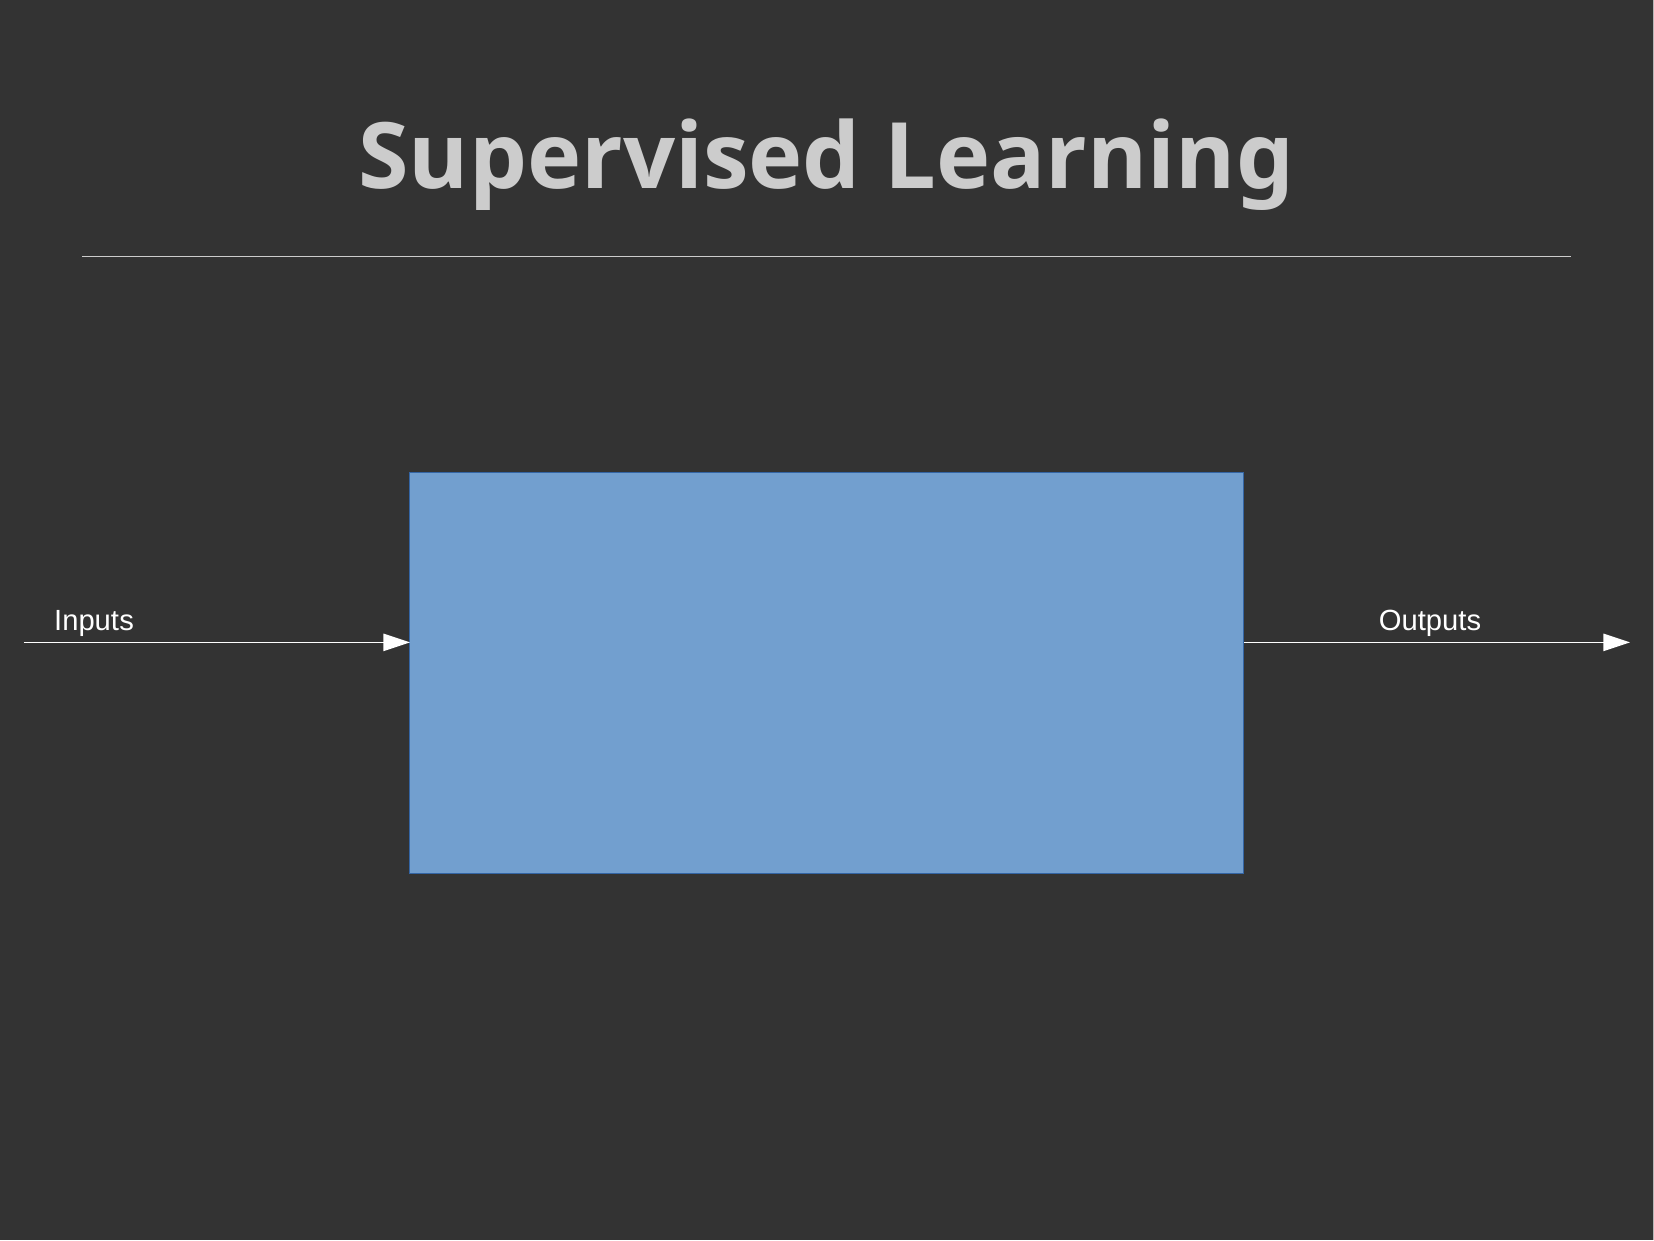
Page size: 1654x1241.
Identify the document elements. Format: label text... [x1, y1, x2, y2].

text_box Outputs [1364, 596, 1538, 659]
text_box Inputs [39, 596, 183, 659]
title Supervised Learning [82, 49, 1571, 257]
text_box [409, 472, 1244, 874]
